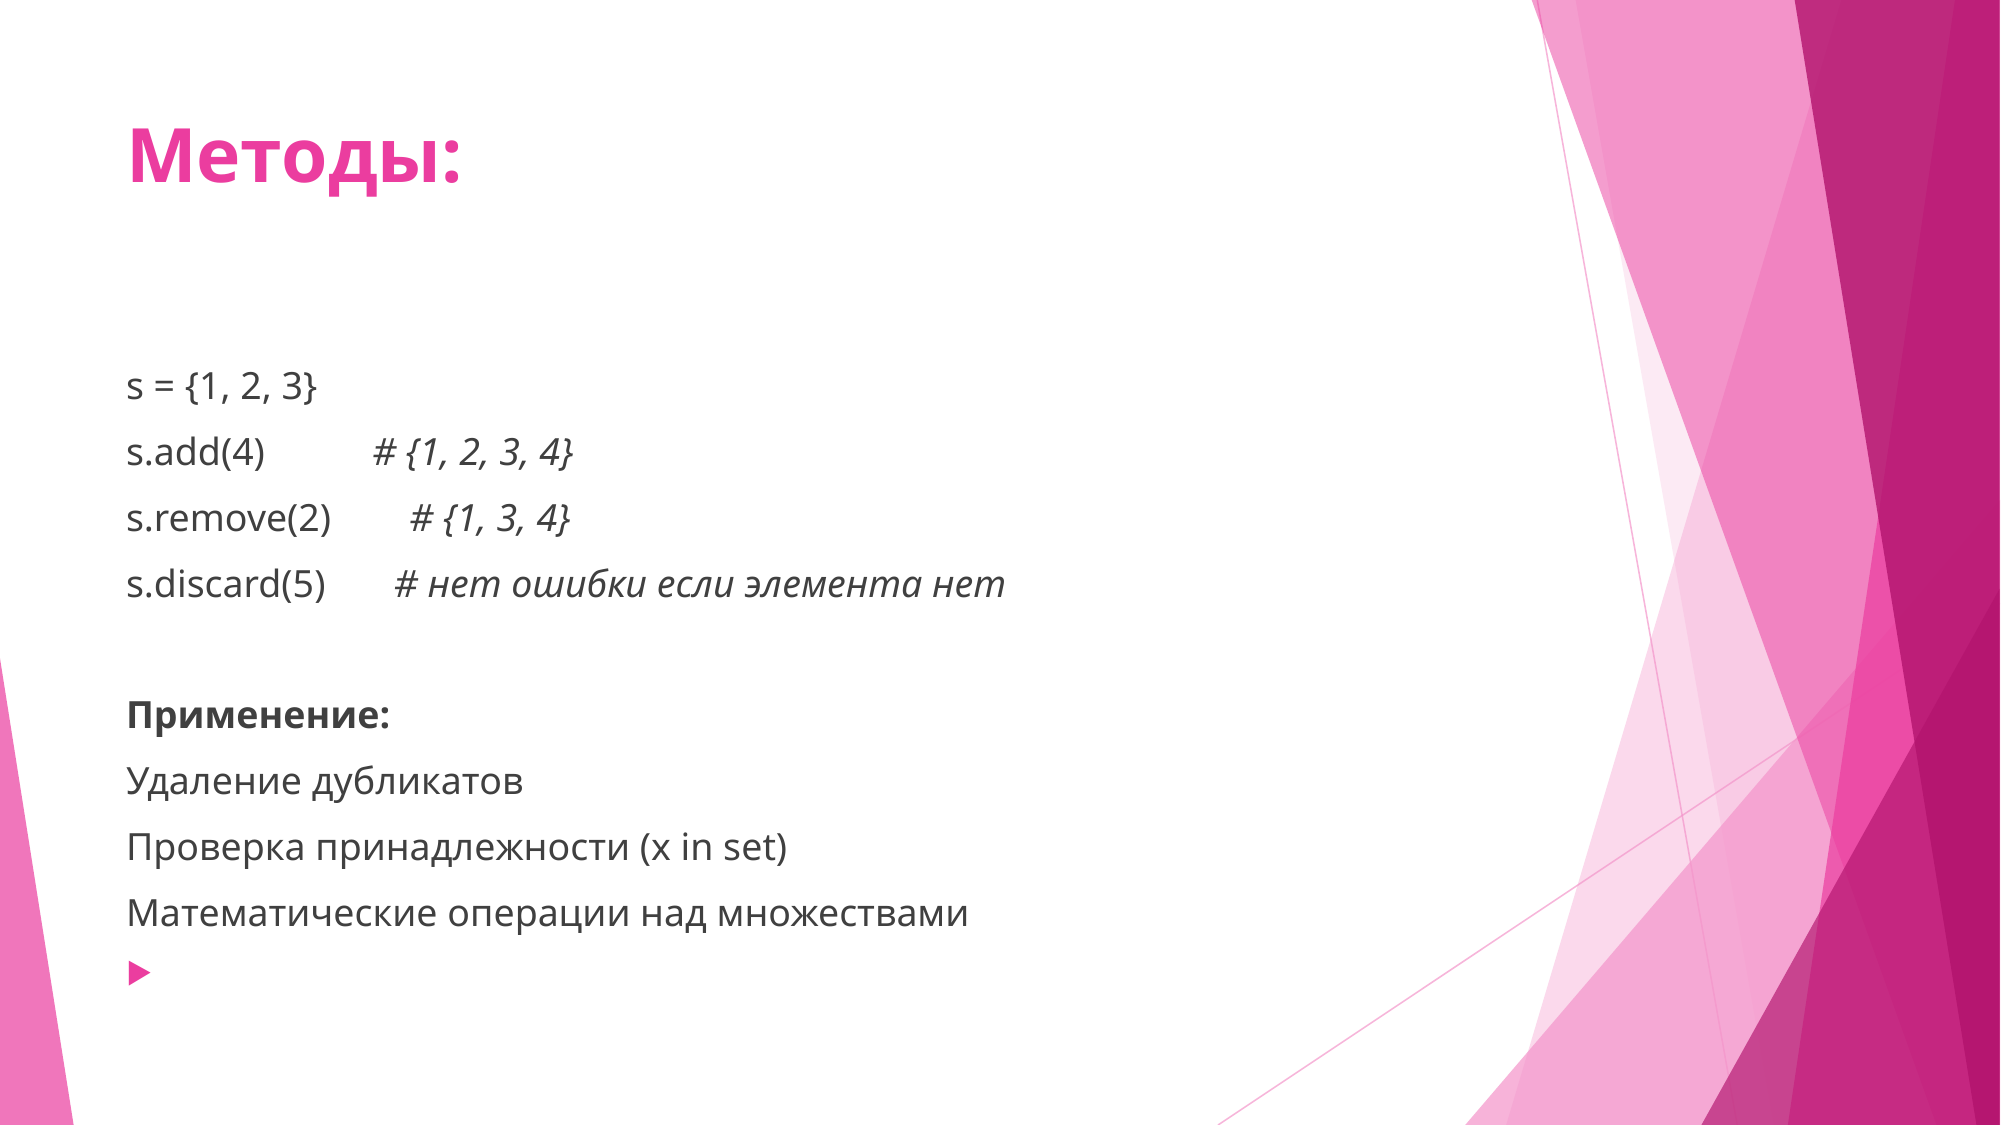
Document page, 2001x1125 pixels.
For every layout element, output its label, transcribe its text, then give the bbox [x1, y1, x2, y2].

title Методы: [111, 99, 1522, 317]
list s = {1, 2, 3} s.add(4) # {1, 2, 3, 4} s.remove(2) # {1, 3, 4} s.discard(5) # нет ошибки если элемента нет Применение: Удаление дубликатов Проверка принадлежности (x in set) Математические операции над множествами [111, 354, 1522, 992]
